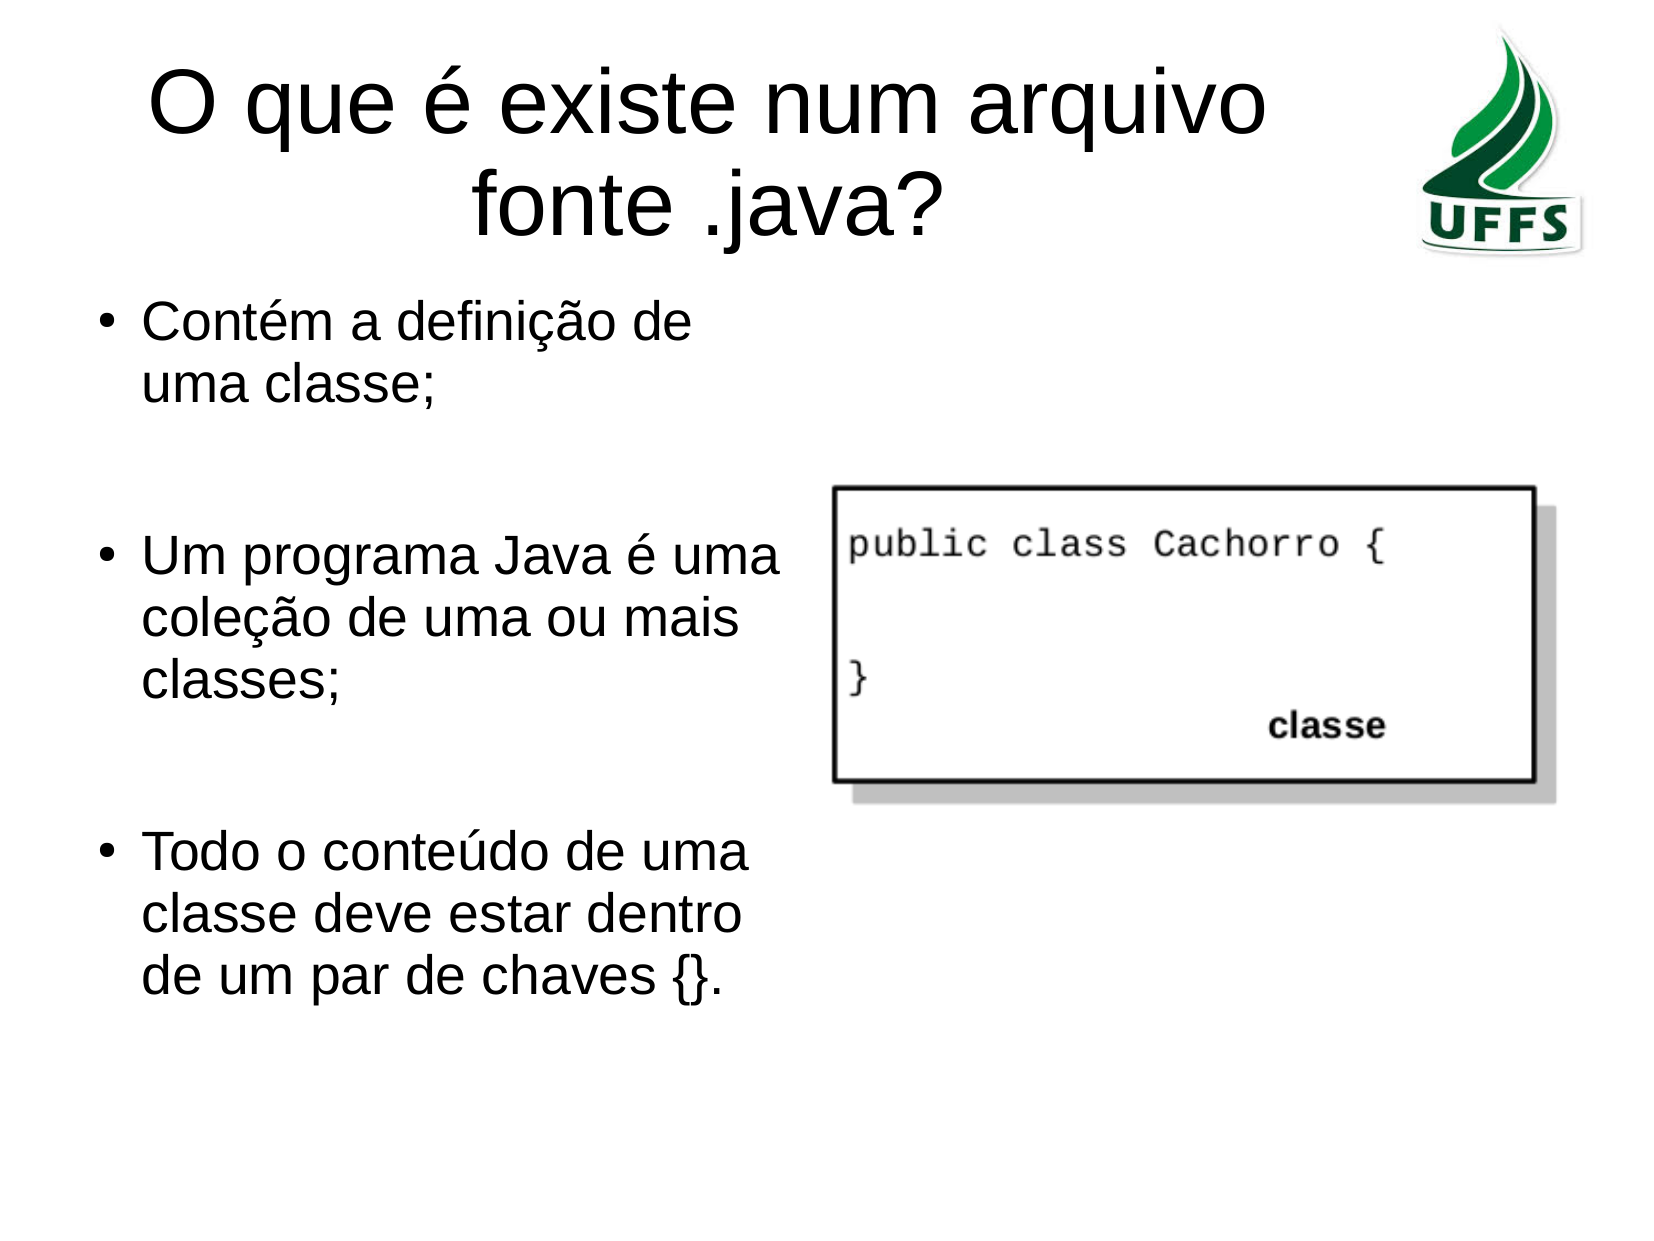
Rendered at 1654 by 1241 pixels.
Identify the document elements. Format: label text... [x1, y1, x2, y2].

title O que é existe num arquivo fonte .java? [82, 49, 1335, 257]
picture [1381, 20, 1624, 272]
picture [821, 472, 1572, 817]
list Contém a definição de uma classe; Um programa Java é uma coleção de uma ou mais classes; Todo o conteúdo de uma classe deve estar dentro de um par de chaves {}. [82, 290, 809, 1010]
